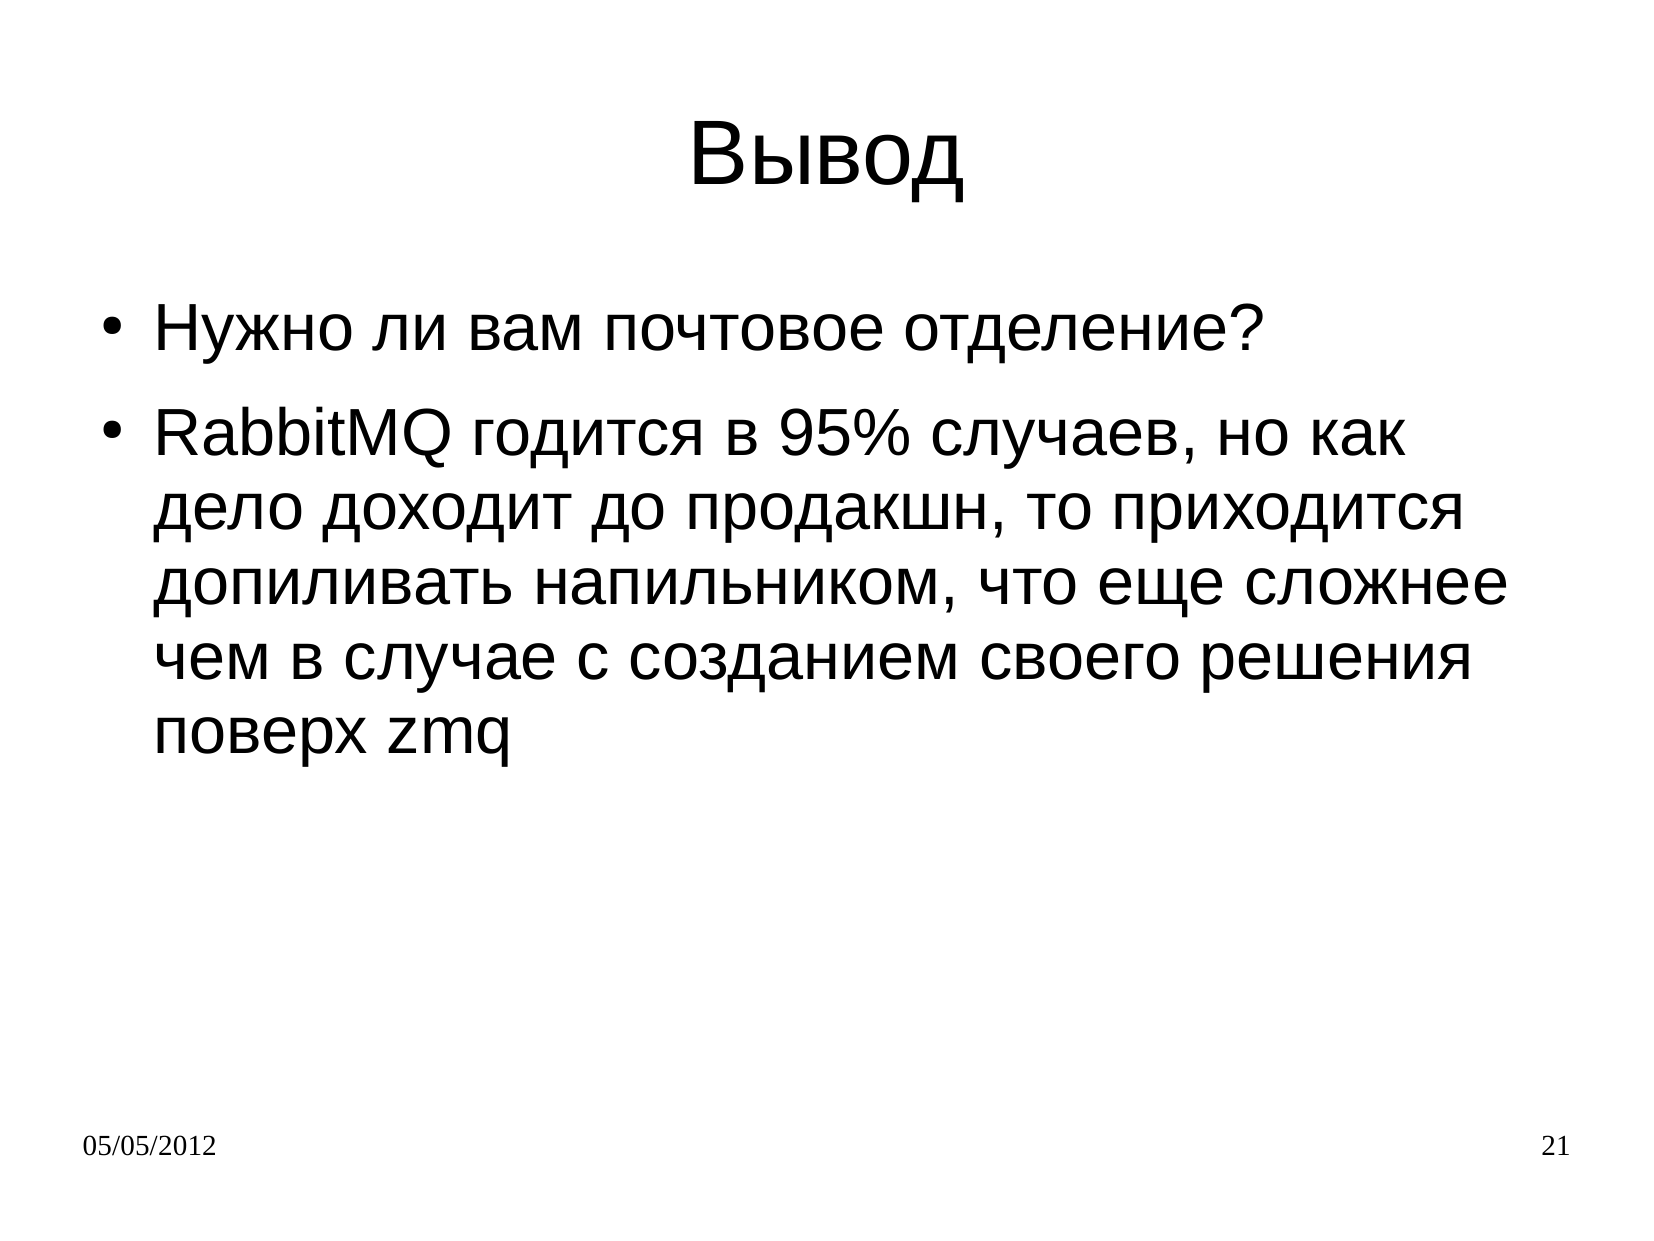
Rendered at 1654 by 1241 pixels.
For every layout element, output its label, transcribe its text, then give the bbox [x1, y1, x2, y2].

list Нужно ли вам почтовое отделение? RabbitMQ годится в 95% случаев, но как дело доходит до продакшн, то приходится допиливать напильником, что еще сложнее чем в случае с созданием своего решения поверх zmq [82, 290, 1538, 1010]
title Вывод [82, 49, 1571, 257]
